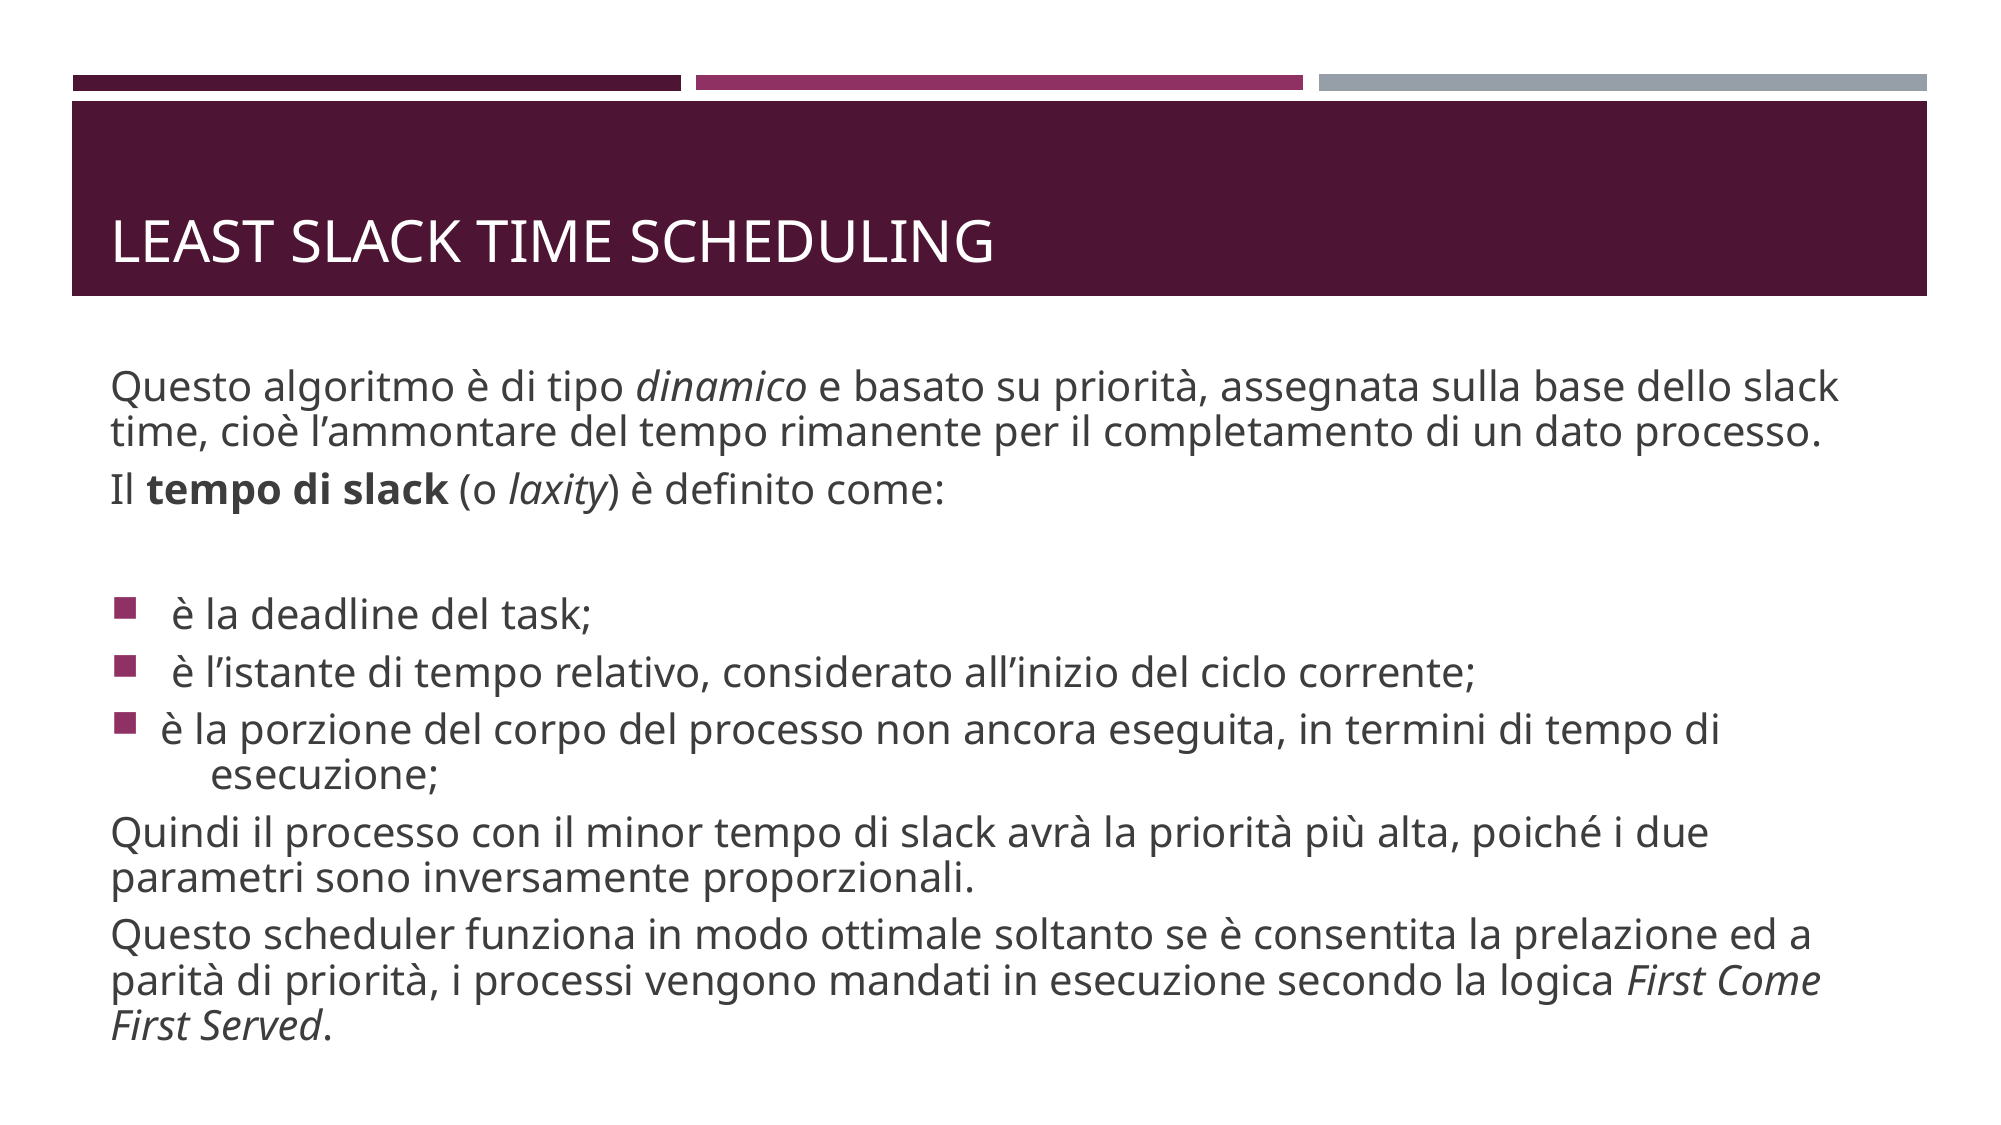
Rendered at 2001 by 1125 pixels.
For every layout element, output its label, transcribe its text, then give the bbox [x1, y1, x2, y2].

list Questo algoritmo è di tipo dinamico e basato su priorità, assegnata sulla base dello slack time, cioè l’ammontare del tempo rimanente per il completamento di un dato processo. Il tempo di slack (o laxity) è definito come: è la deadline del task; è l’istante di tempo relativo, considerato all’inizio del ciclo corrente; è la porzione del corpo del processo non ancora eseguita, in termini di tempo di esecuzione; Quindi il processo con il minor tempo di slack avrà la priorità più alta, poiché i due parametri sono inversamente proporzionali. Questo scheduler funziona in modo ottimale soltanto se è consentita la prelazione ed a parità di priorità, i processi vengono mandati in esecuzione secondo la logica First Come First Served. [95, 329, 1905, 1086]
title Least slack time scheduling [95, 115, 1905, 282]
